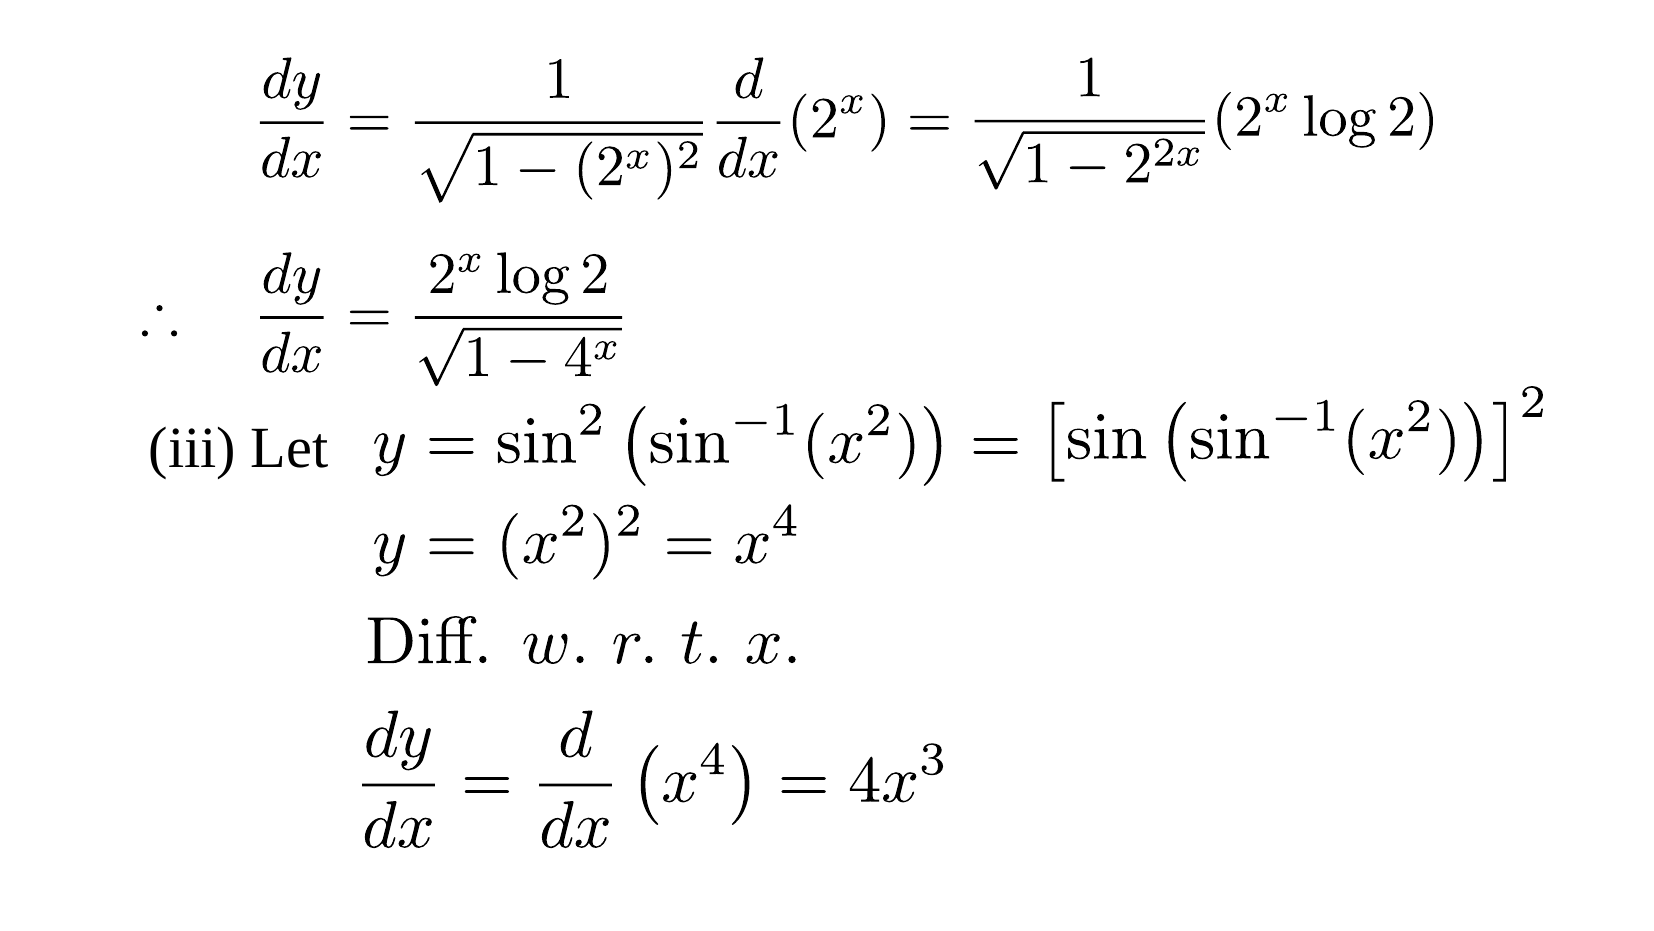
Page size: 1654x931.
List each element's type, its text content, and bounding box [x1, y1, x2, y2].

title (iii) Let [47, 37, 1607, 886]
text_box [259, 57, 949, 203]
text_box [374, 403, 1018, 486]
text_box [362, 710, 944, 849]
text_box [141, 252, 623, 387]
text_box [1041, 386, 1543, 482]
text_box [374, 504, 797, 580]
text_box [367, 616, 796, 664]
text_box [974, 57, 1433, 190]
